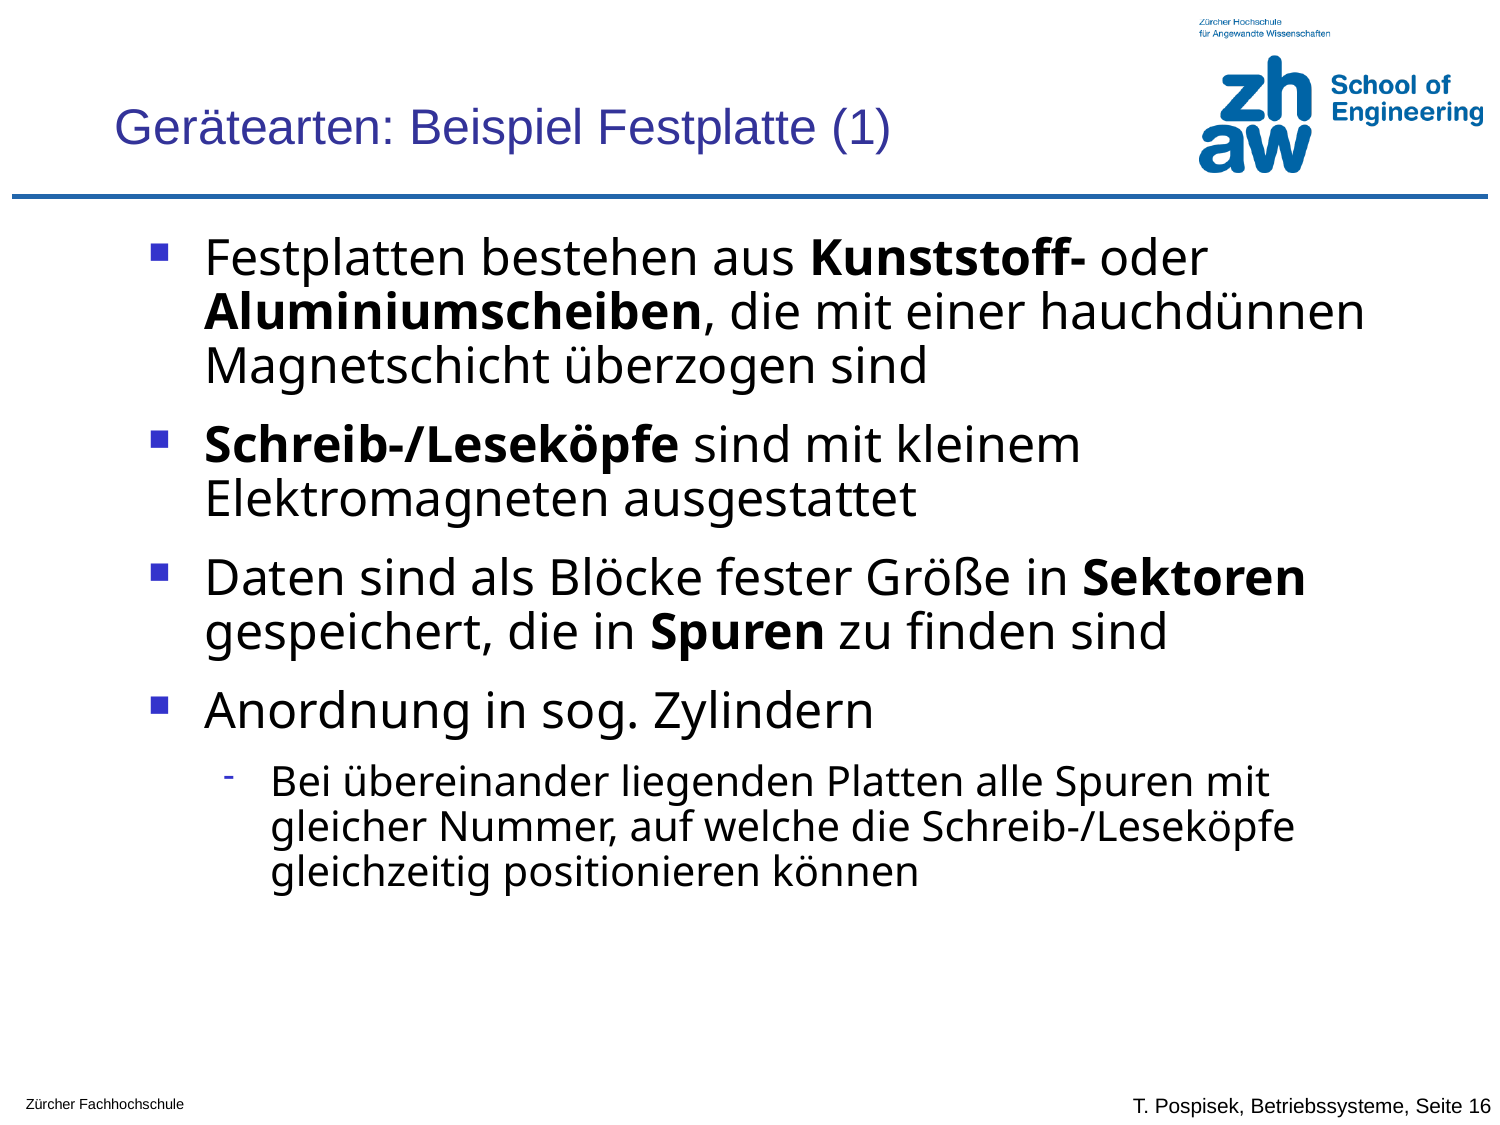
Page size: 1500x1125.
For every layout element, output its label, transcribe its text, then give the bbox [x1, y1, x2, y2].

picture [1199, 19, 1483, 173]
title Gerätearten: Beispiel Festplatte (1) [99, 50, 1379, 163]
list Festplatten bestehen aus Kunststoff- oder Aluminiumscheiben, die mit einer hauchdünnen Magnetschicht überzogen sind Schreib-/Leseköpfe sind mit kleinem Elektromagneten ausgestattet Daten sind als Blöcke fester Größe in Sektoren gespeichert, die in Spuren zu finden sind Anordnung in sog. Zylindern Bei übereinander liegenden Platten alle Spuren mit gleicher Nummer, auf welche die Schreib-/Leseköpfe gleichzeitig positionieren können [133, 224, 1388, 969]
